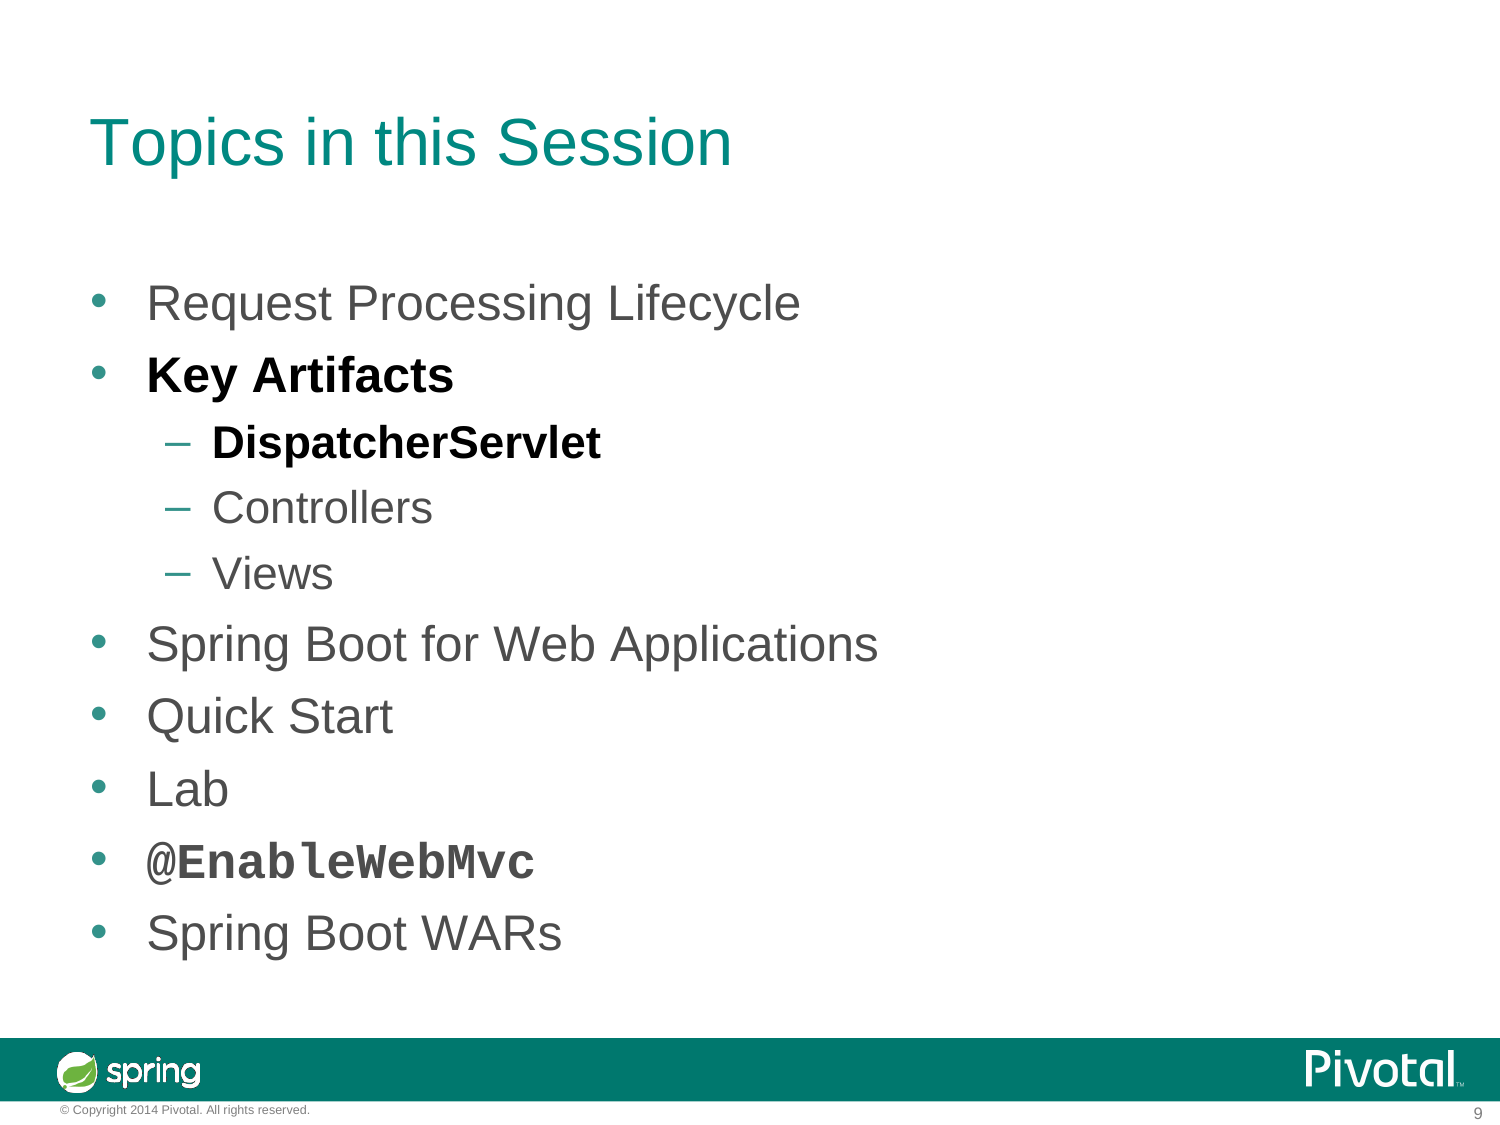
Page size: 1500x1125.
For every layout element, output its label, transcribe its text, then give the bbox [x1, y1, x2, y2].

list Request Processing Lifecycle Key Artifacts DispatcherServlet Controllers Views Spring Boot for Web Applications Quick Start Lab @EnableWebMvc Spring Boot WARs [75, 262, 1426, 1005]
picture [32, 1041, 210, 1103]
picture [1306, 1050, 1464, 1087]
title Topics in this Session [75, 44, 1426, 233]
